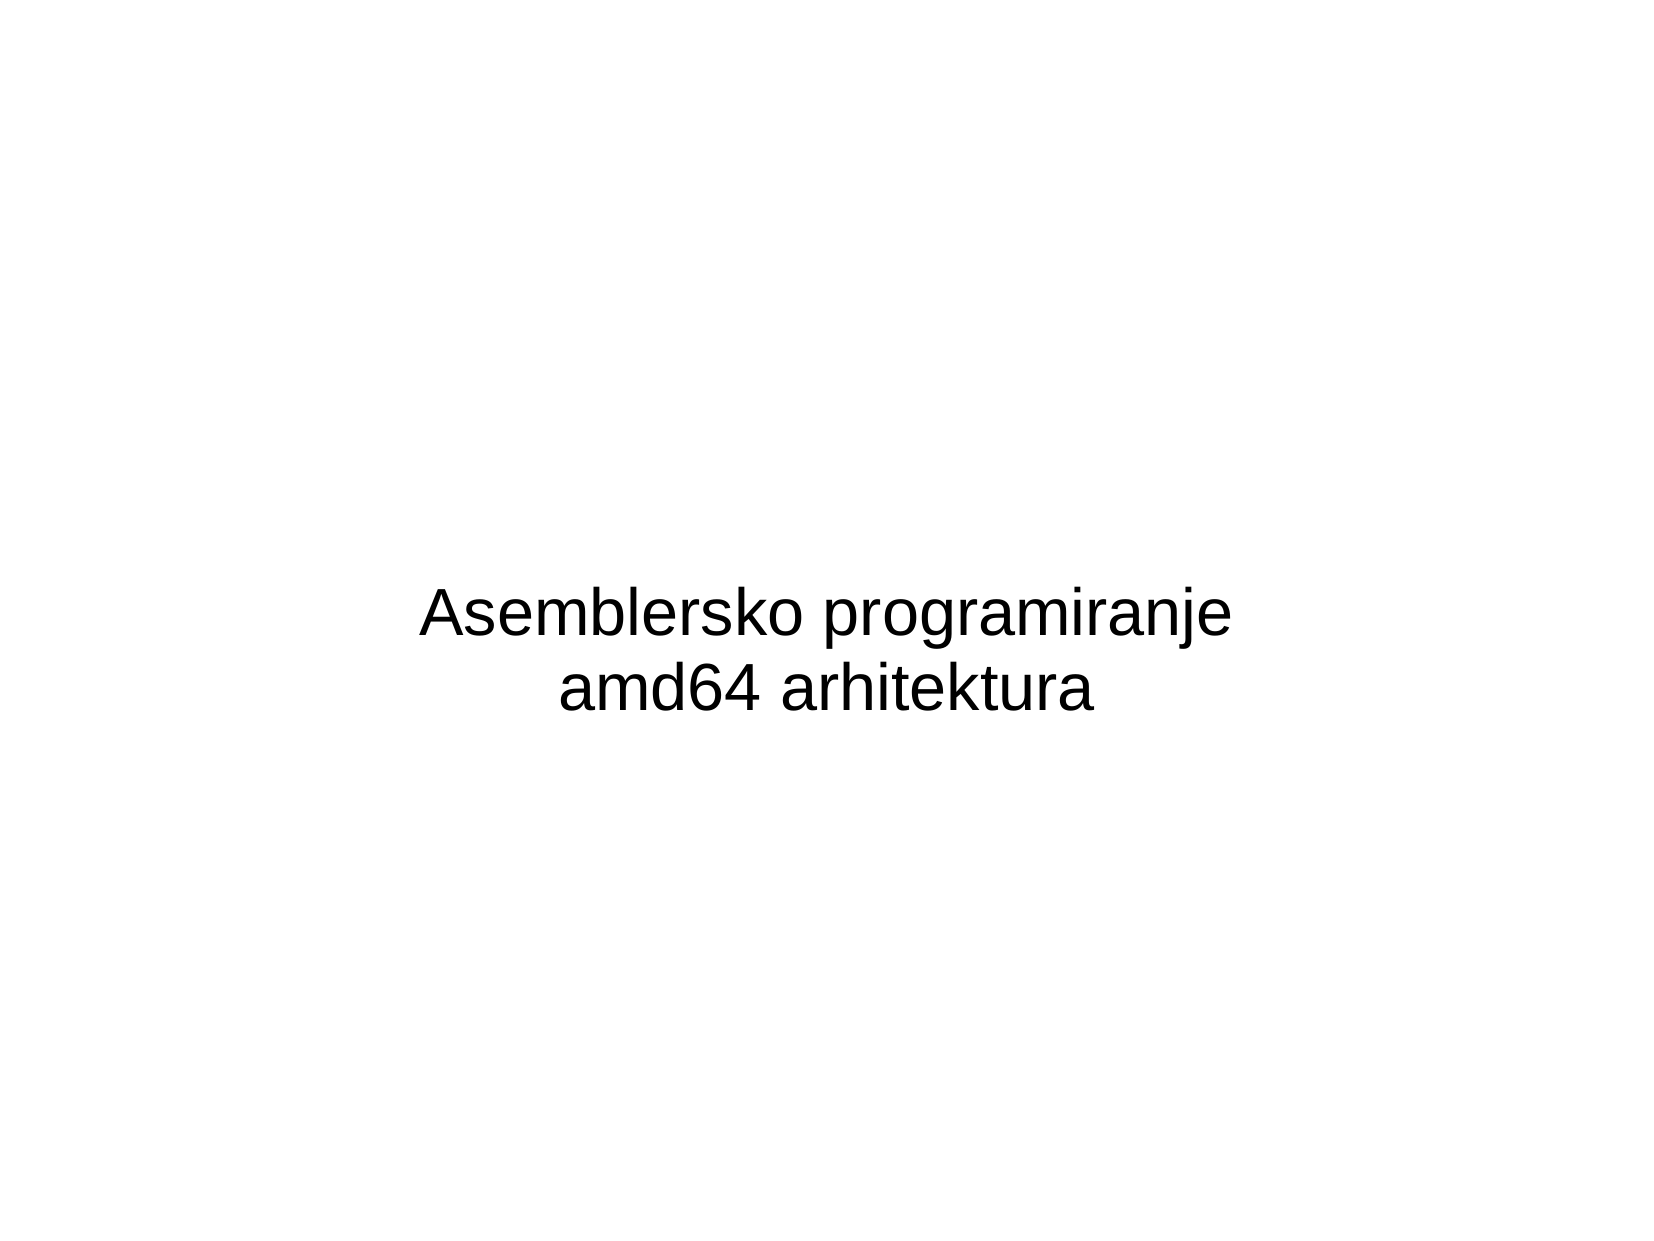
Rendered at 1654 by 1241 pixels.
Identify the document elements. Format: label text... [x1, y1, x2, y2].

subtitle Asemblersko programiranje amd64 arhitektura [82, 290, 1571, 1010]
